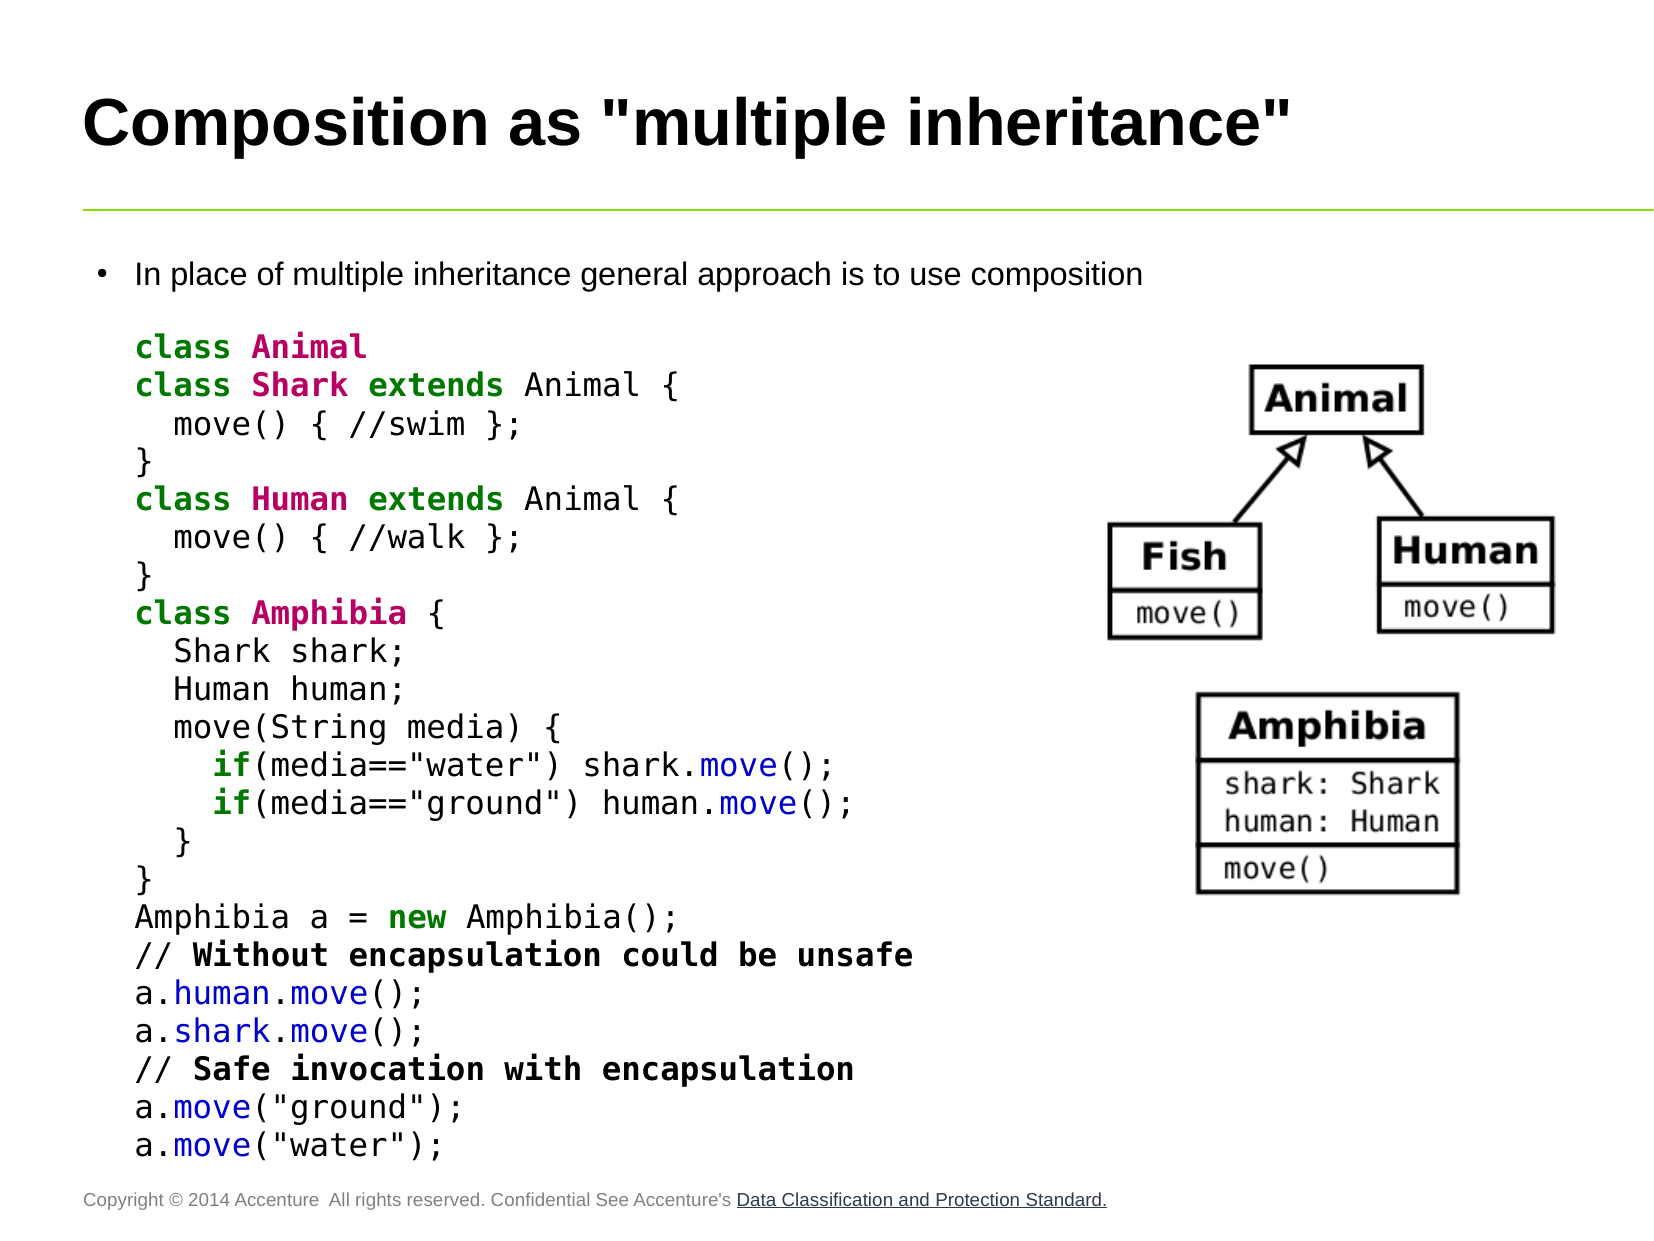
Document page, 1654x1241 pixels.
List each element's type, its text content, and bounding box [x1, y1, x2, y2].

title Composition as "multiple inheritance" [82, 49, 1571, 195]
list In place of multiple inheritance general approach is to use composition class Animal class Shark extends Animal { move() { //swim }; } class Human extends Animal { move() { //walk }; } class Amphibia { Shark shark; Human human; move(String media) { if(media=="water") shark.move(); if(media=="ground") human.move(); } } Amphibia a = new Amphibia(); // Without encapsulation could be unsafe a.human.move(); a.shark.move(); // Safe invocation with encapsulation a.move("ground"); a.move("water"); [84, 255, 1573, 1166]
picture [1075, 346, 1595, 910]
